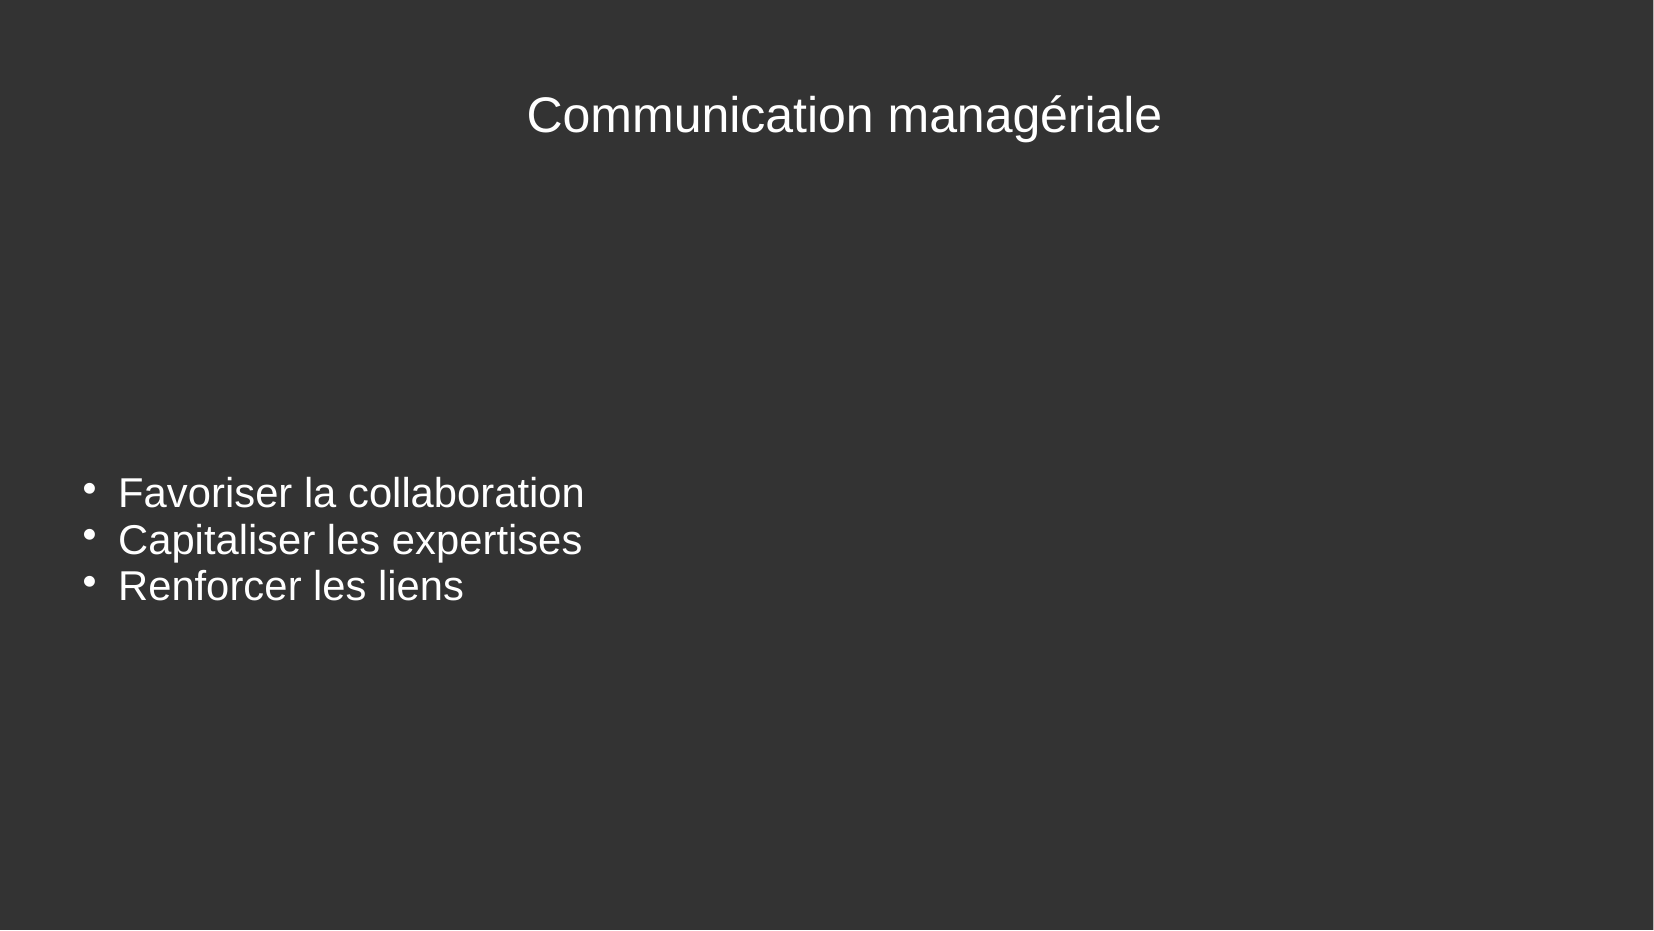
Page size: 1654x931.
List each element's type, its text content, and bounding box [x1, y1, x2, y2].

title Communication managériale [82, 37, 1571, 193]
text_box Favoriser la collaboration Capitaliser les expertises Renforcer les liens [82, 217, 1571, 863]
